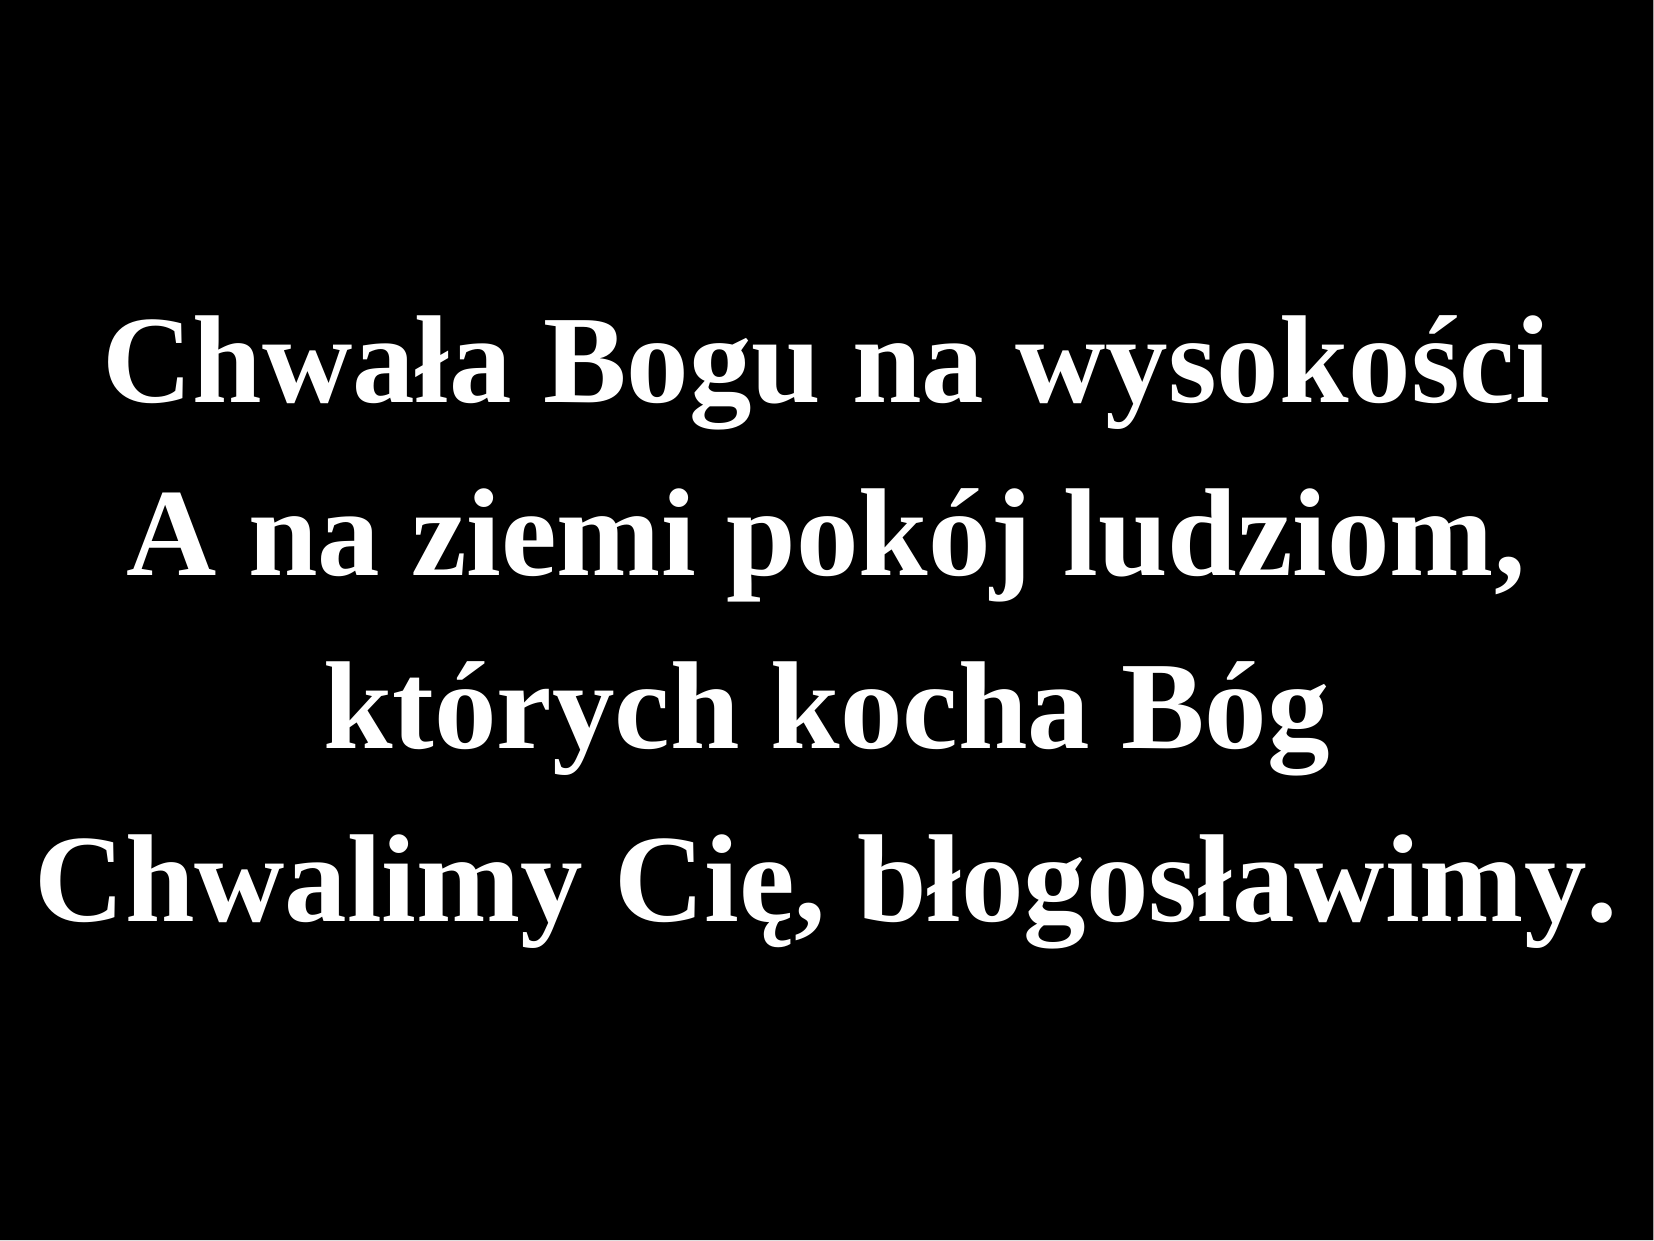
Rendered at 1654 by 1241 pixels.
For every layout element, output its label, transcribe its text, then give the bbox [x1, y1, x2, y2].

title Chwała Bogu na wysokości ppp A na ziemi pokój ludziom, ppp których kocha Bóg ppp Chwalimy Cię, błogosławimy. [0, 0, 1654, 1241]
